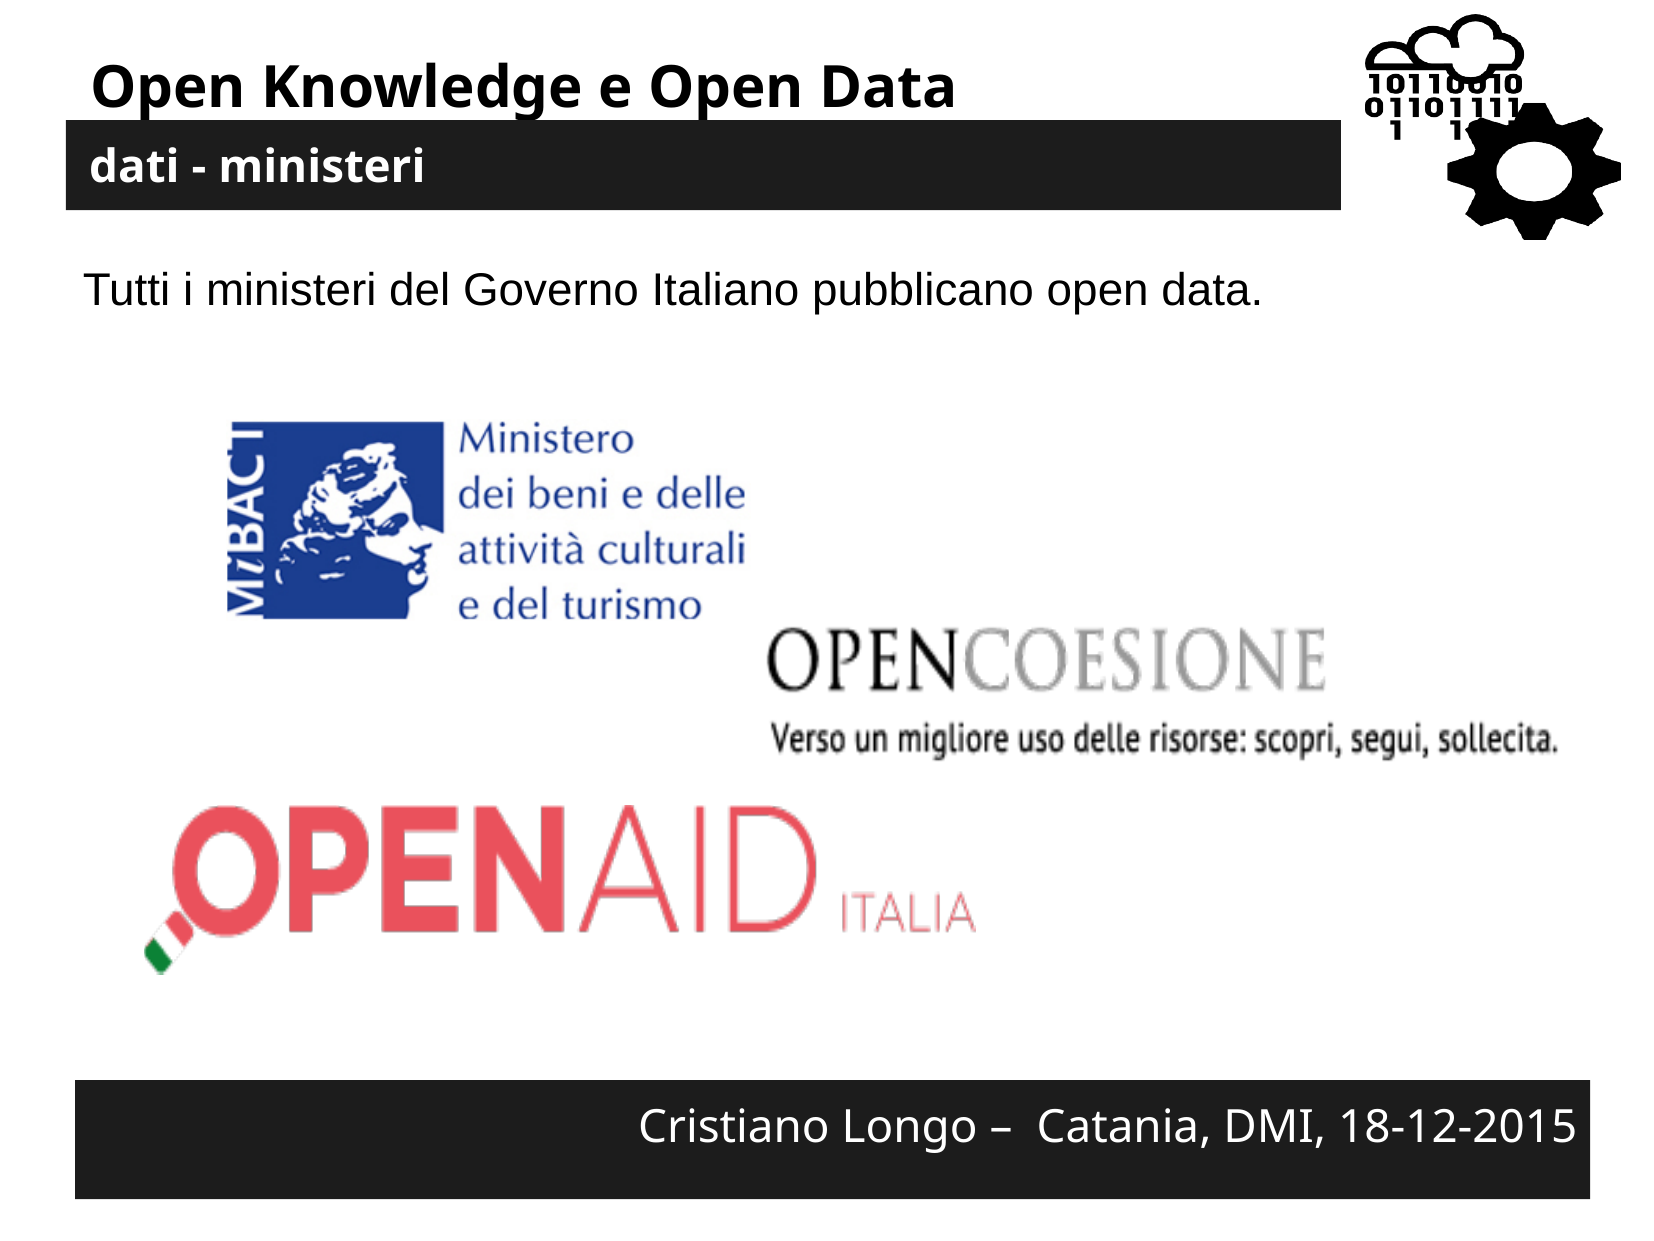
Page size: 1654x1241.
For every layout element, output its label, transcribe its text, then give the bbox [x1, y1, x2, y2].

list dati - ministeri [65, 120, 1341, 211]
list Open Knowledge e Open Data [75, 45, 1325, 120]
picture [765, 622, 1561, 766]
list Cristiano Longo – Catania, DMI, 18-12-2015 [75, 1080, 1591, 1200]
picture [1365, 14, 1621, 241]
text_box Tutti i ministeri del Governo Italiano pubblicano open data. [68, 256, 1539, 374]
picture [144, 805, 976, 976]
picture [226, 419, 751, 624]
